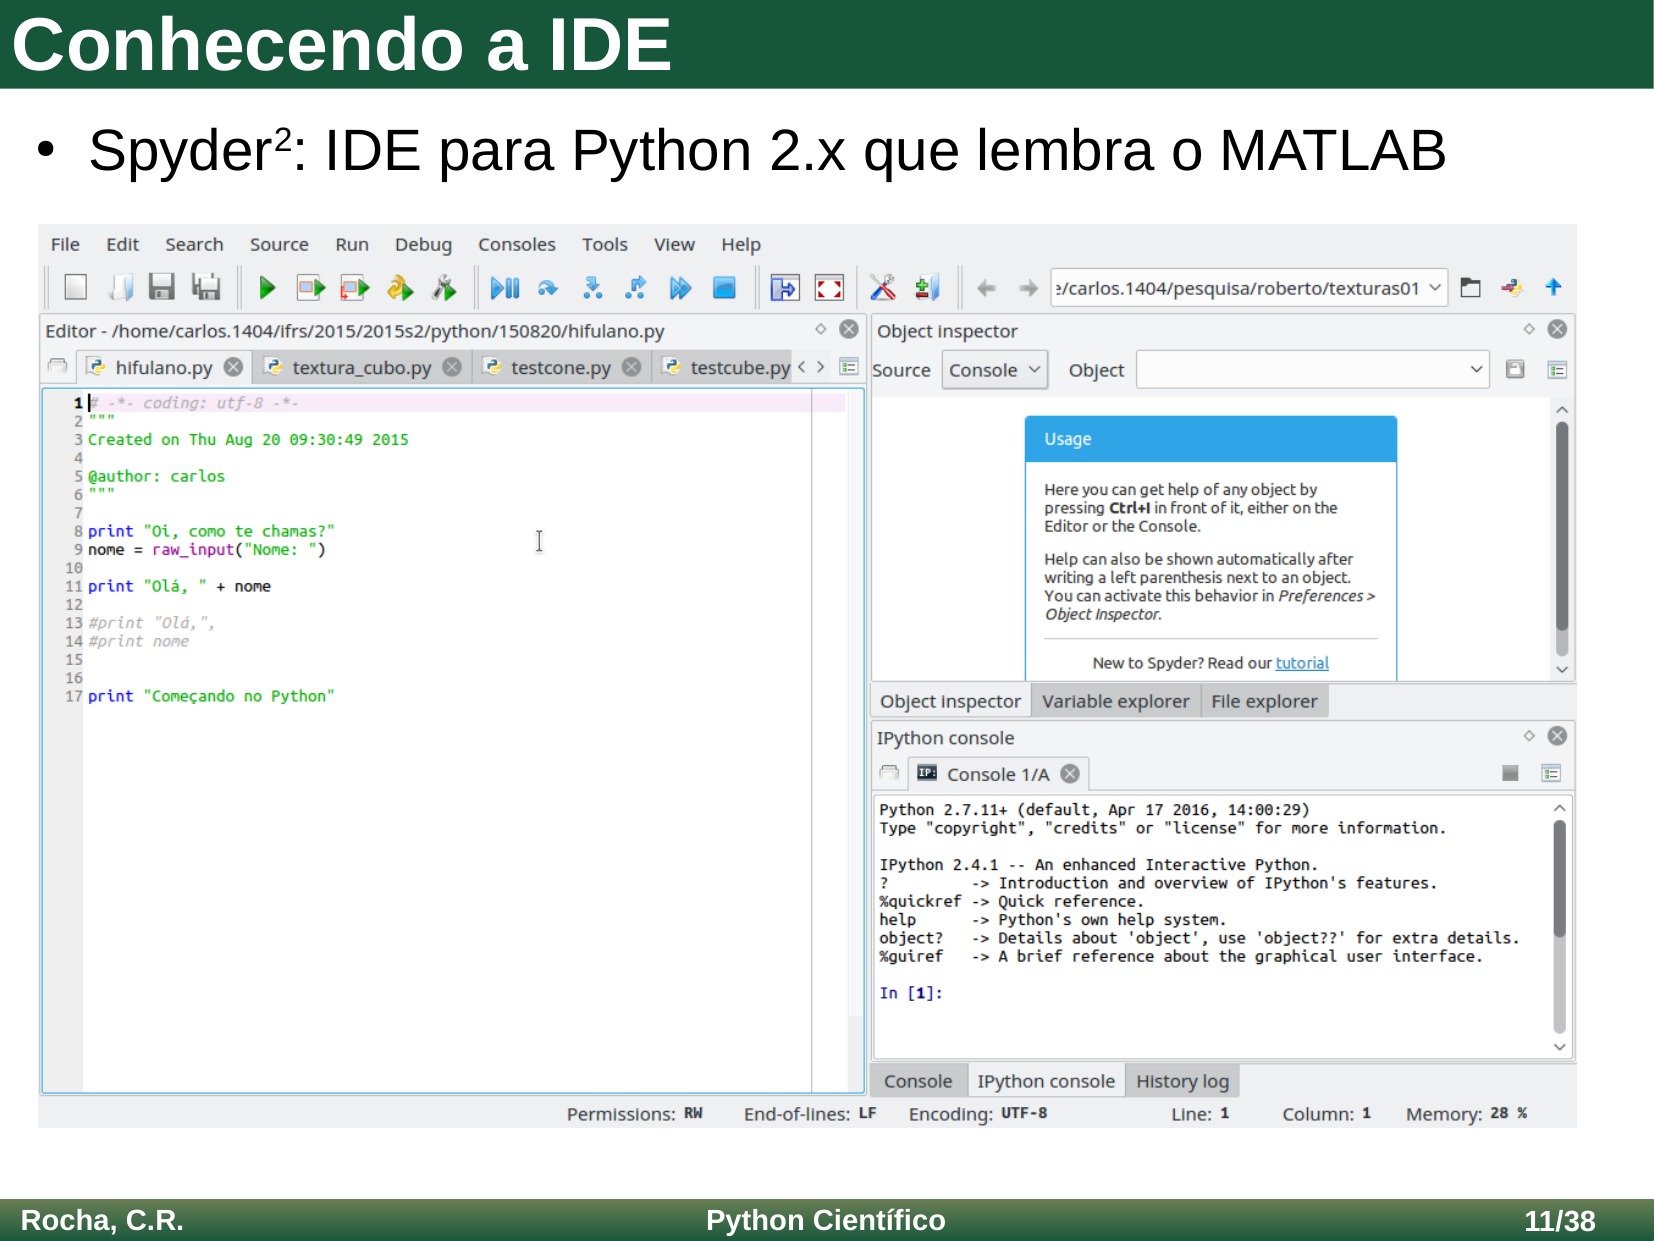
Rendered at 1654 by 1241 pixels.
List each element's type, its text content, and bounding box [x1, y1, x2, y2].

picture [38, 224, 1577, 1128]
title Conhecendo a IDE [11, 0, 1625, 89]
list Spyder2: IDE para Python 2.x que lembra o MATLAB [17, 118, 1625, 1152]
